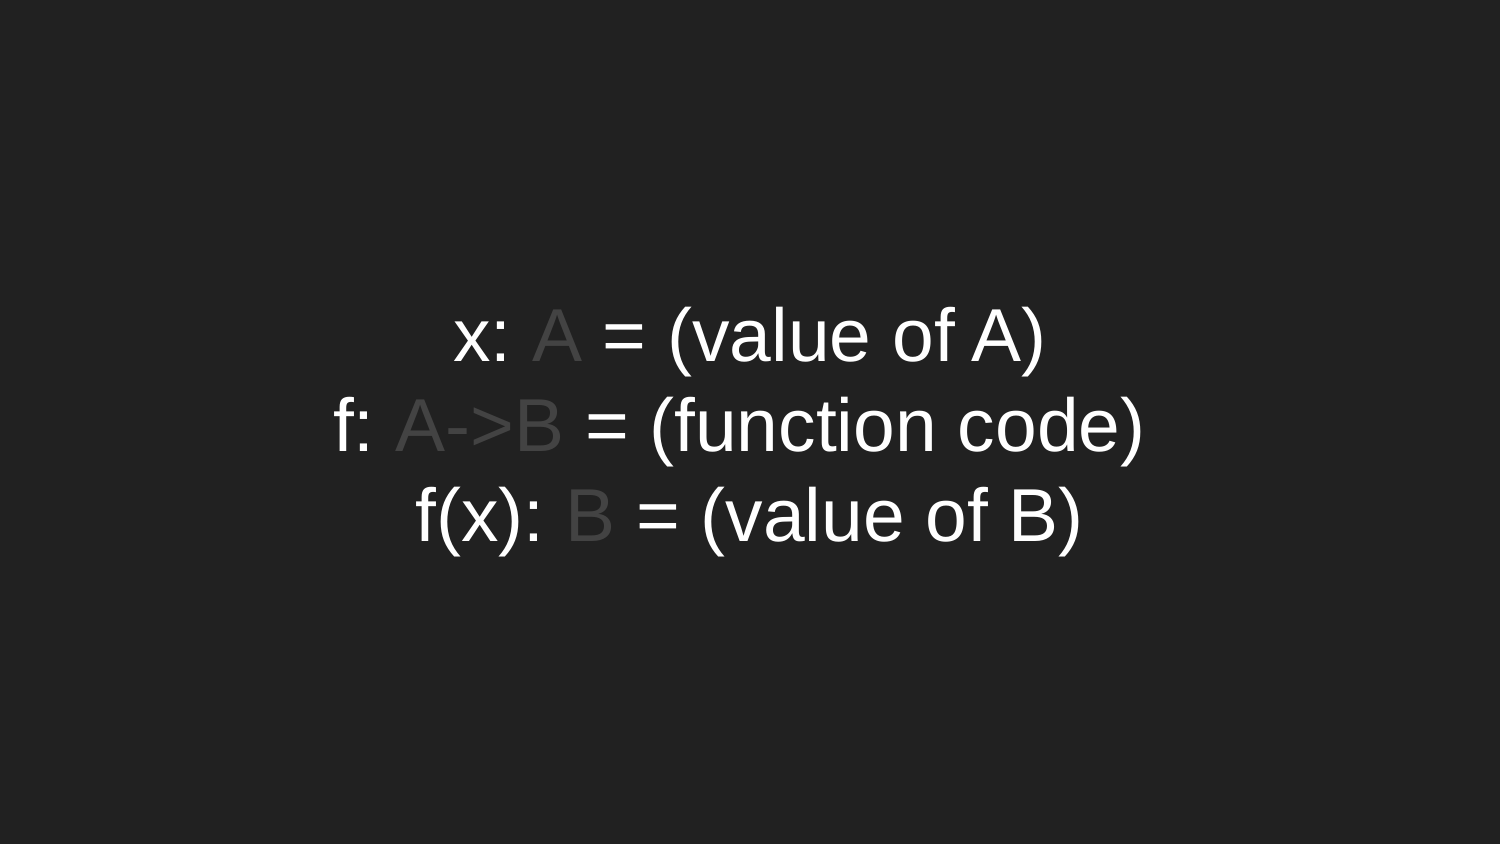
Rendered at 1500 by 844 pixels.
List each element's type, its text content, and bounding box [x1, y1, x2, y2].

title x: A = (value of A) f: A->B = (function code) f(x): B = (value of B) [51, 352, 1449, 491]
